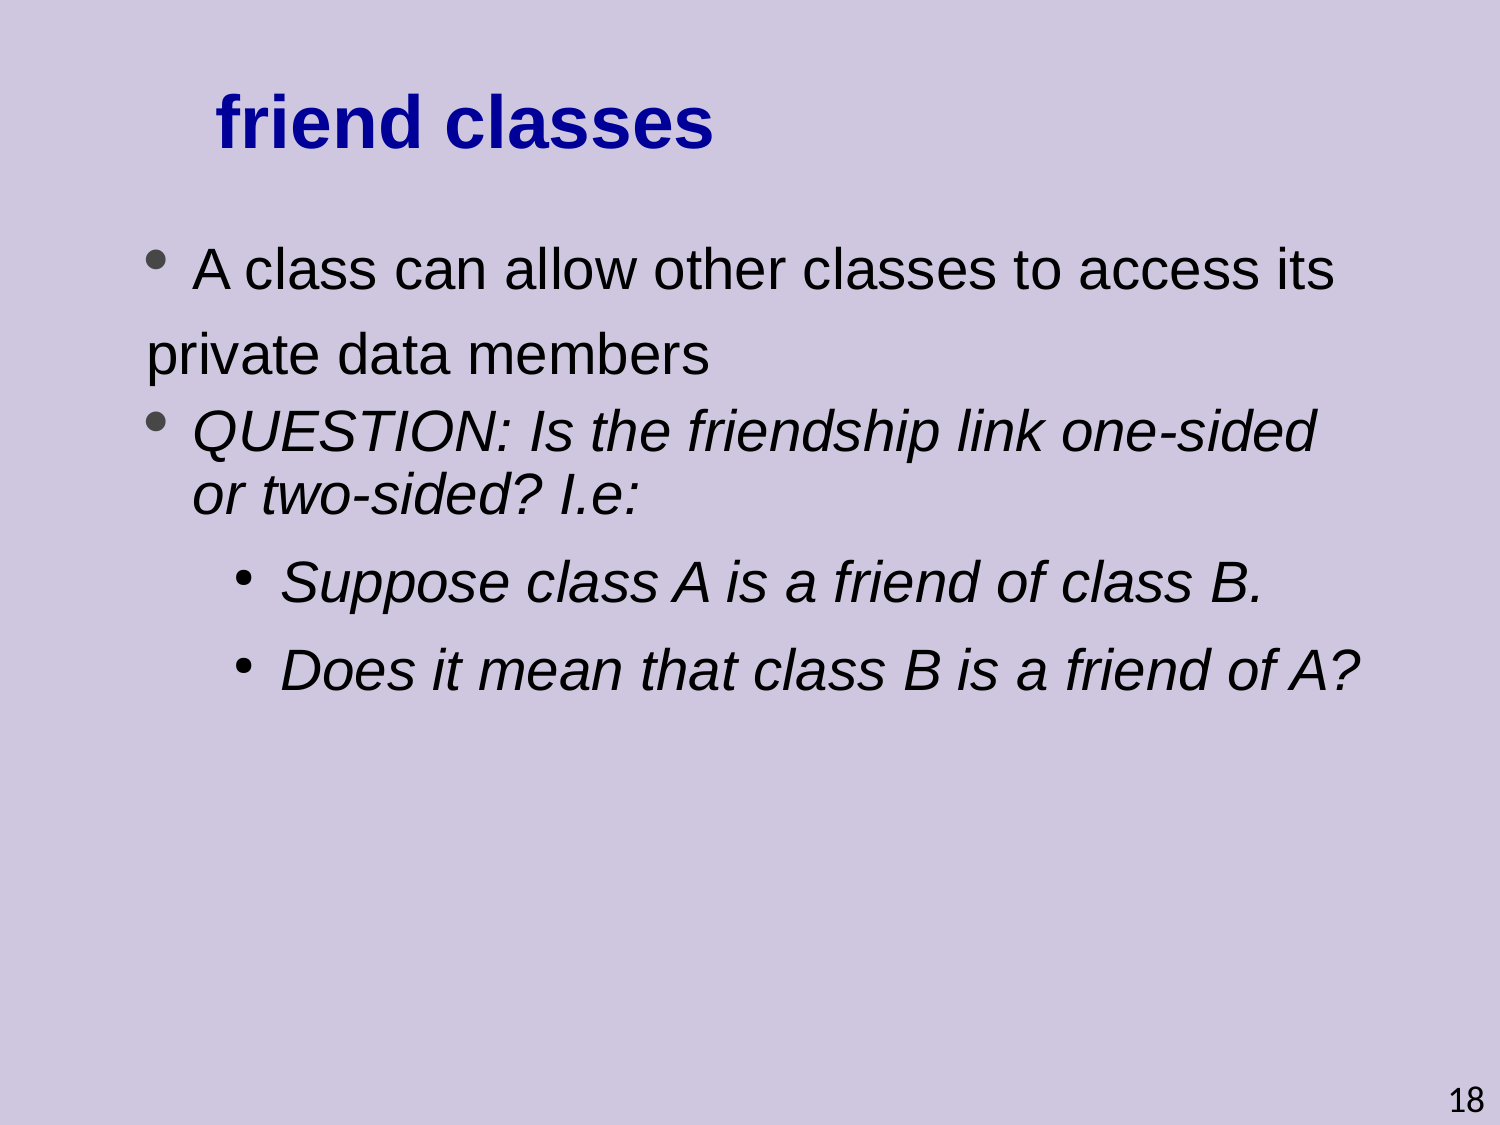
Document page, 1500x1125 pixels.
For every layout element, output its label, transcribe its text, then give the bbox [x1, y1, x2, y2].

text_box friend classes [200, 66, 732, 171]
list A class can allow other classes to access its private data members QUESTION: Is the friendship link one-sided or two-sided? I.e: Suppose class A is a friend of class B. Does it mean that class B is a friend of A? [53, 231, 1383, 884]
text_box <number> [1428, 1069, 1500, 1125]
